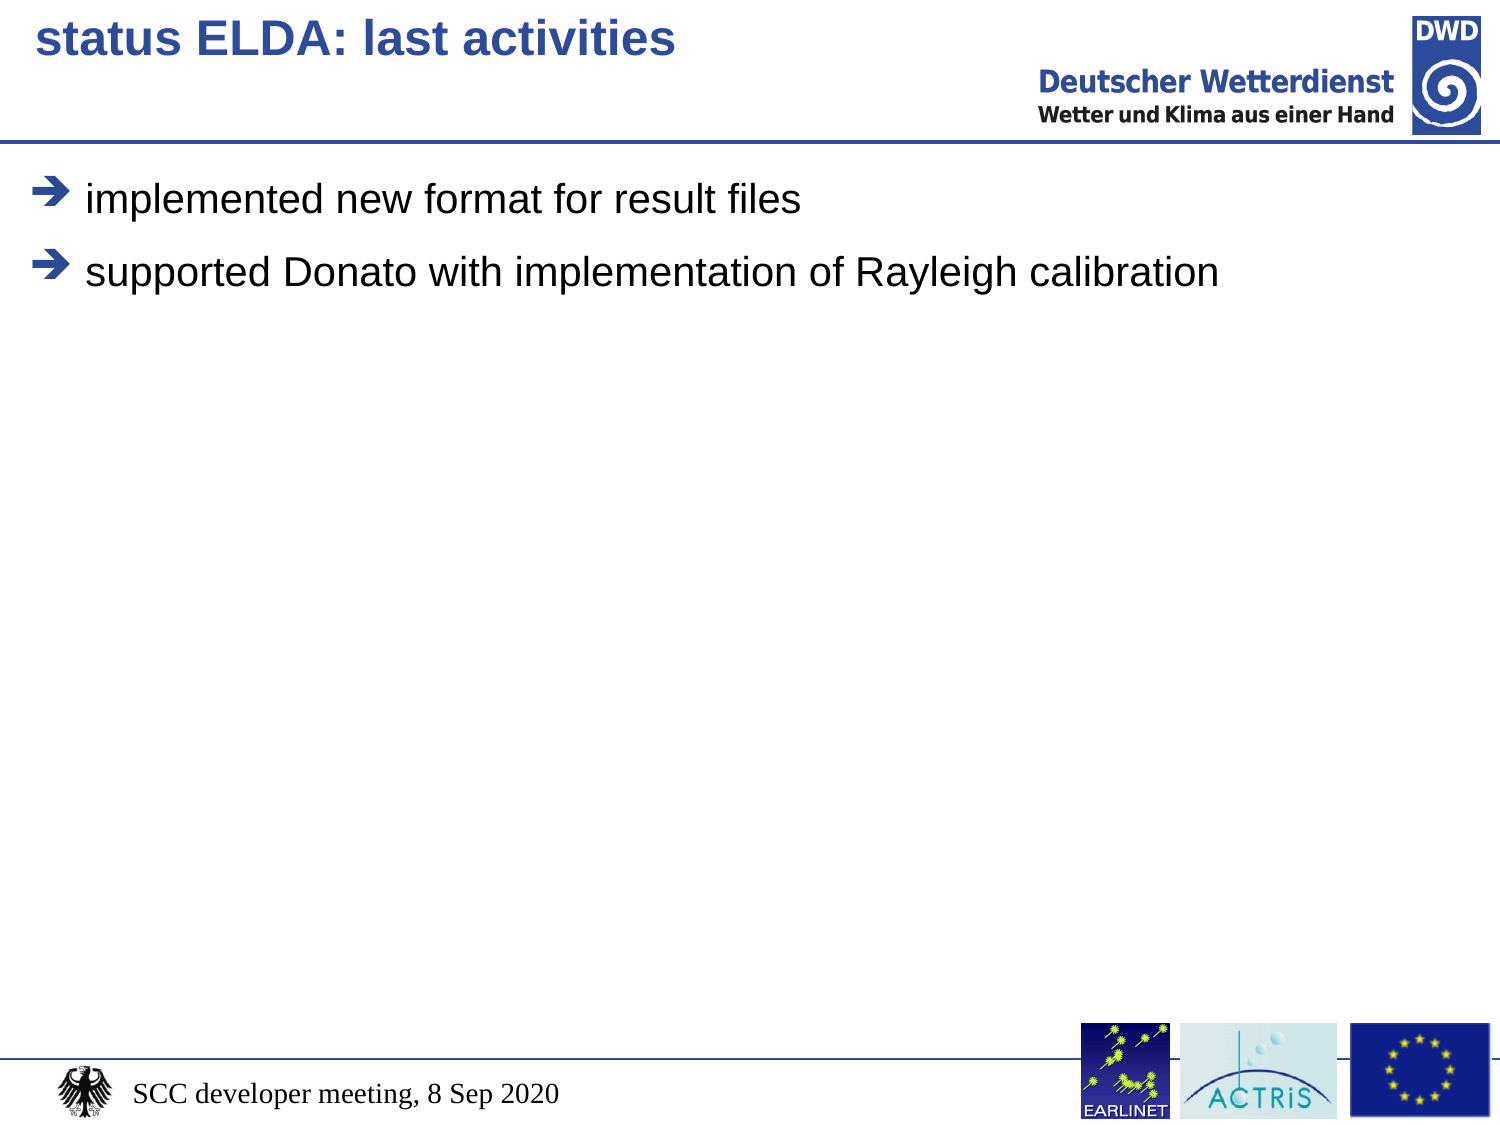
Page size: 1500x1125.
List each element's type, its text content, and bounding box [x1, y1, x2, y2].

text_box implemented new format for result files supported Donato with implementation of Rayleigh calibration [14, 163, 1466, 861]
picture [55, 1064, 114, 1119]
picture [1350, 1023, 1492, 1119]
picture [1081, 1023, 1170, 1119]
picture [1180, 1023, 1337, 1119]
text_box status ELDA: last activities [20, 0, 988, 134]
picture [1038, 16, 1481, 135]
